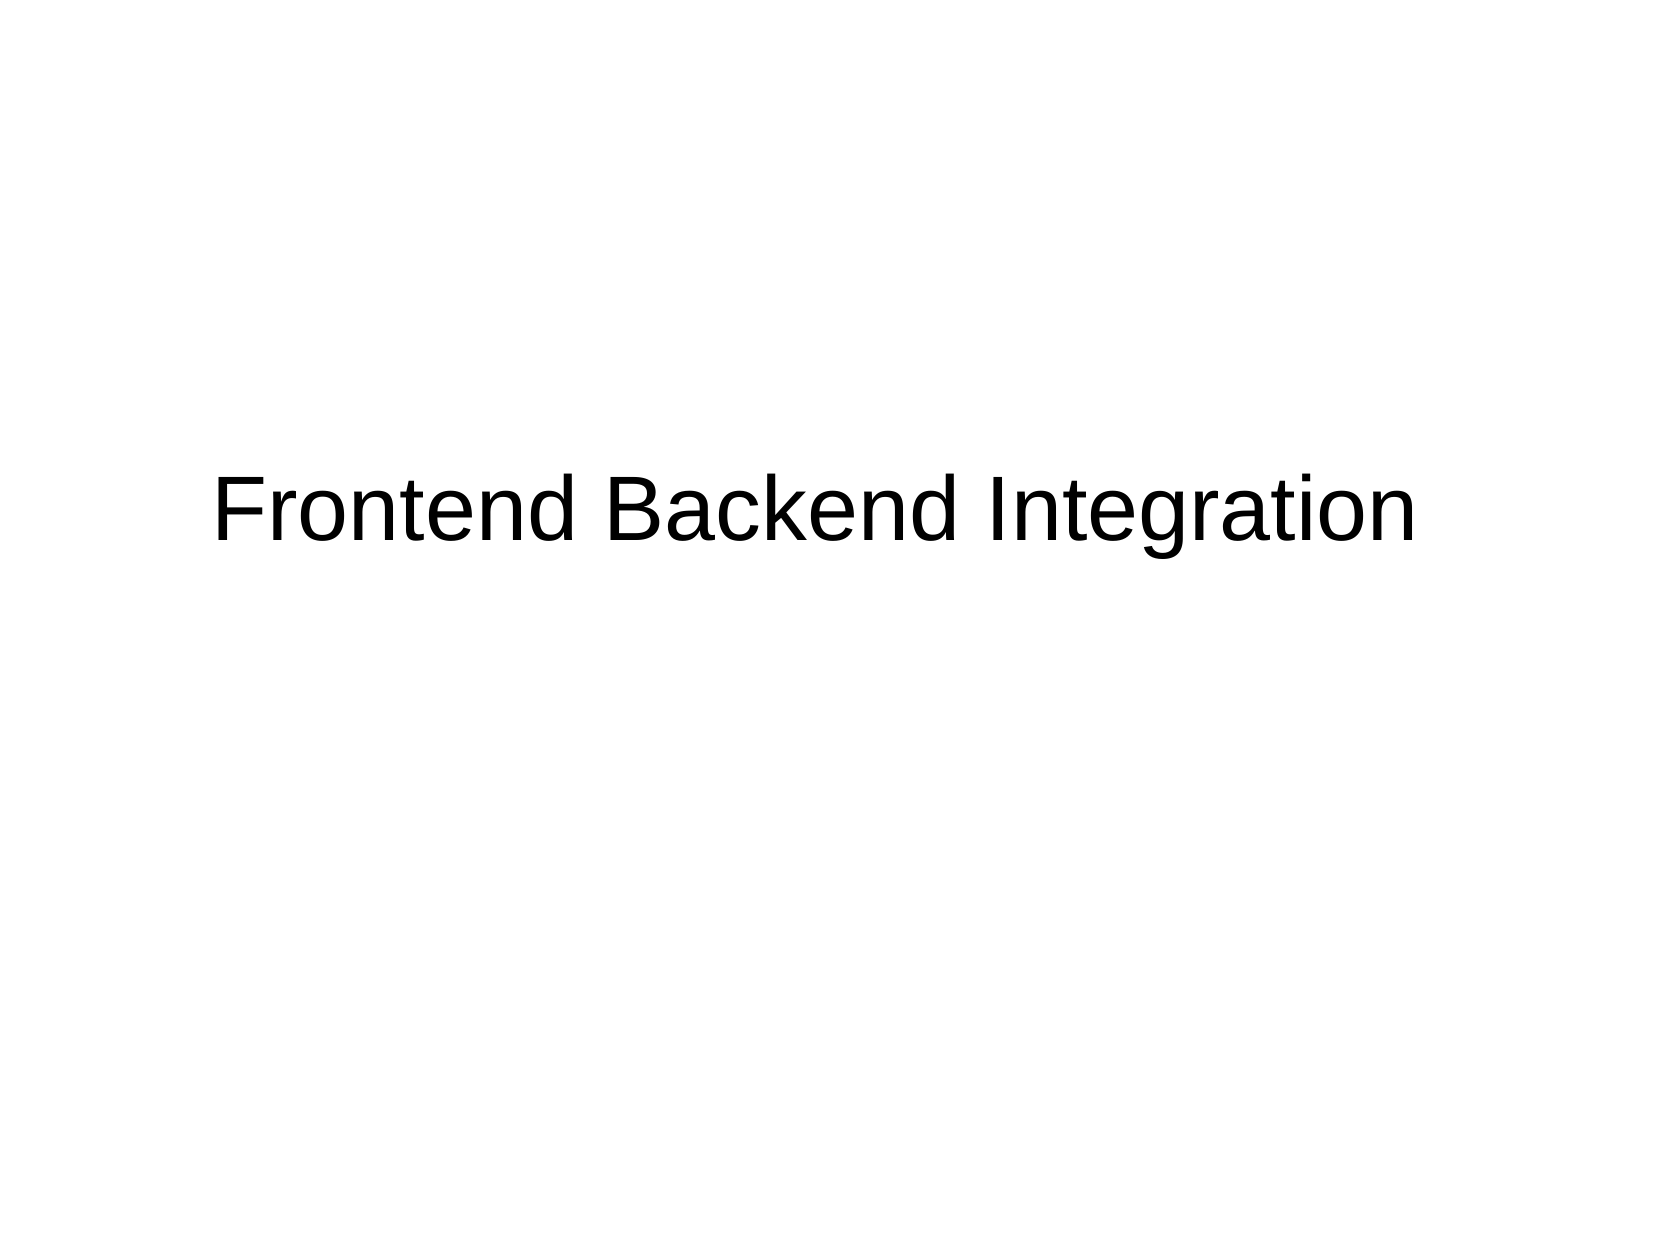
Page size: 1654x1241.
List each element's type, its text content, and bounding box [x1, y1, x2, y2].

title Frontend Backend Integration [71, 405, 1561, 613]
